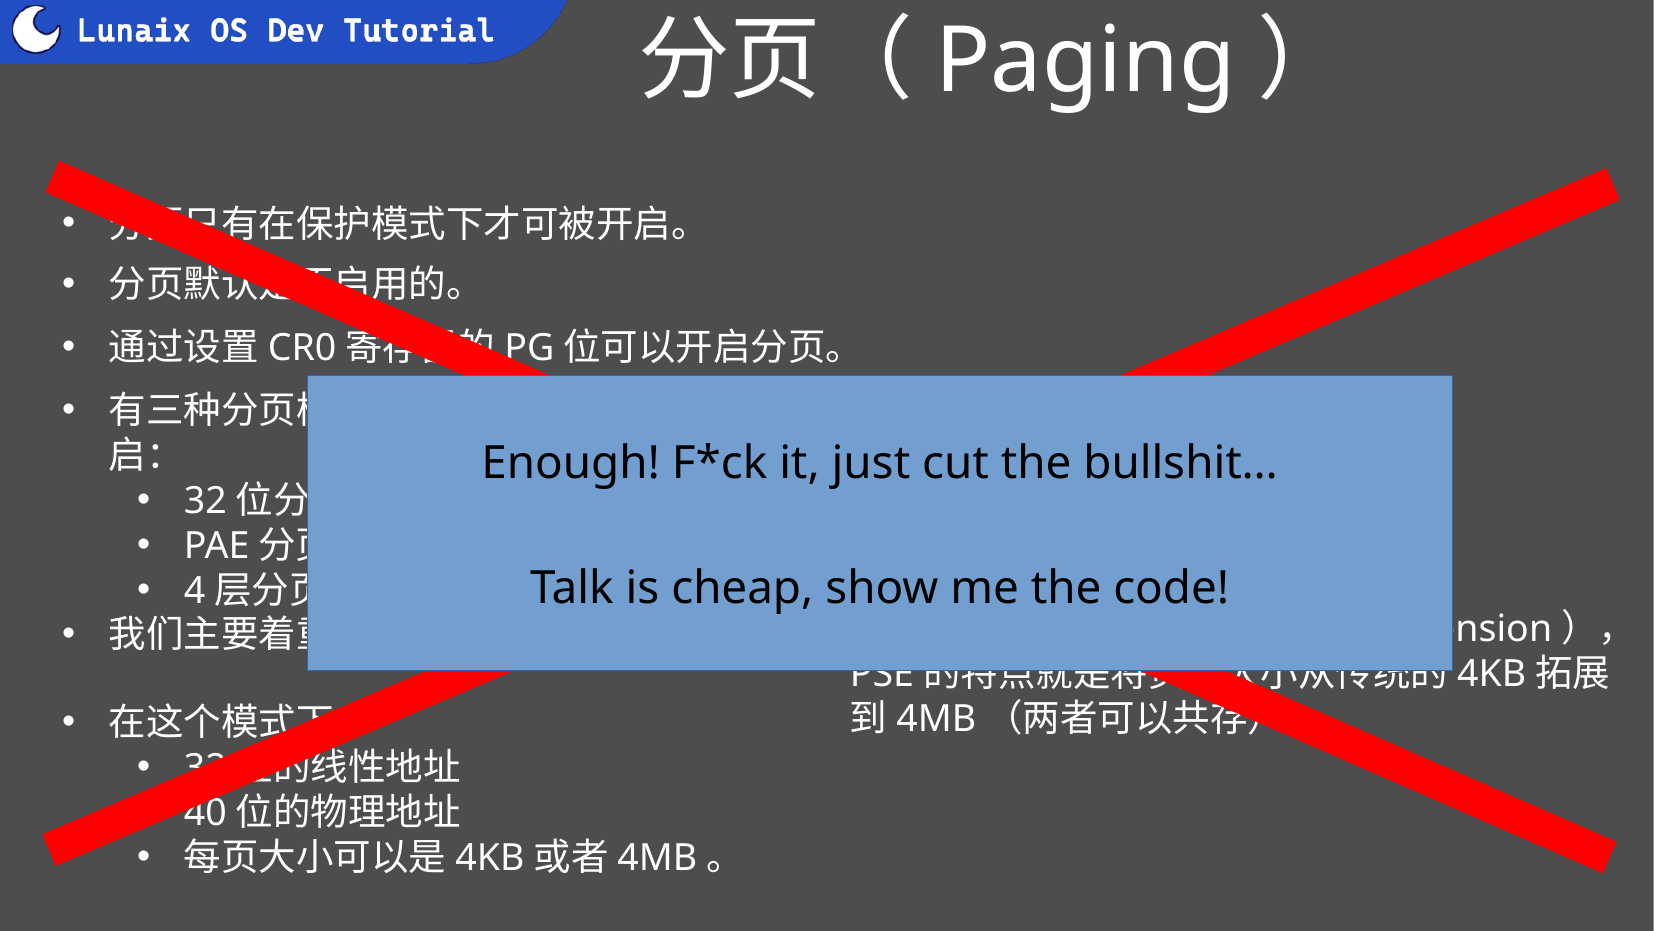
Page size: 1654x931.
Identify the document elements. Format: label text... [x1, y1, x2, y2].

text_box 分页只有在保护模式下才可被开启。 [47, 194, 179, 252]
text_box [1120, 168, 1620, 375]
text_box 通过设置CR0寄存器的PG位可以开启分页。 [415, 315, 1006, 375]
text_box 分页默认是不启用的。 [47, 252, 319, 313]
text_box 40位地址？我们不是32位的吗？ 这个和PSE有关系（Page Size Extension），PSE的特点就是将页的大小从传统的4KB拓展到4MB（两者可以共存）。 [1245, 506, 1642, 837]
text_box 在这个模式下： 32位的线性地址 40位的物理地址 每页大小可以是4KB或者4MB。 [47, 690, 378, 831]
picture [0, 0, 1654, 931]
text_box [1140, 671, 1617, 874]
text_box 我们主要着重讨论32位分页模式。 [47, 602, 307, 663]
text_box 在这个模式下： 32位的线性地址 40位的物理地址 每页大小可以是4KB或者4MB。 [47, 690, 1006, 886]
text_box 40位地址？我们不是32位的吗？ 这个和PSE有关系（Page Size Extension），PSE的特点就是将页的大小从传统的4KB拓展到4MB（两者可以共存）。 [835, 671, 1517, 837]
text_box [45, 160, 550, 375]
text_box 有三种分页模式，可通过设置不同寄存器的指定位来开启： 32位分页 PAE分页 4层分页（用于IA-32e模式） [47, 378, 307, 602]
text_box [42, 671, 514, 866]
text_box 分页只有在保护模式下才可被开启。 [134, 192, 1006, 252]
title 分页（Paging） [623, 0, 1654, 127]
text_box 通过设置CR0寄存器的PG位可以开启分页。 [47, 315, 461, 376]
text_box 分页默认是不启用的。 [271, 252, 1006, 313]
text_box Enough! F*ck it, just cut the bullshit… Talk is cheap, show me the code! [307, 375, 1453, 671]
